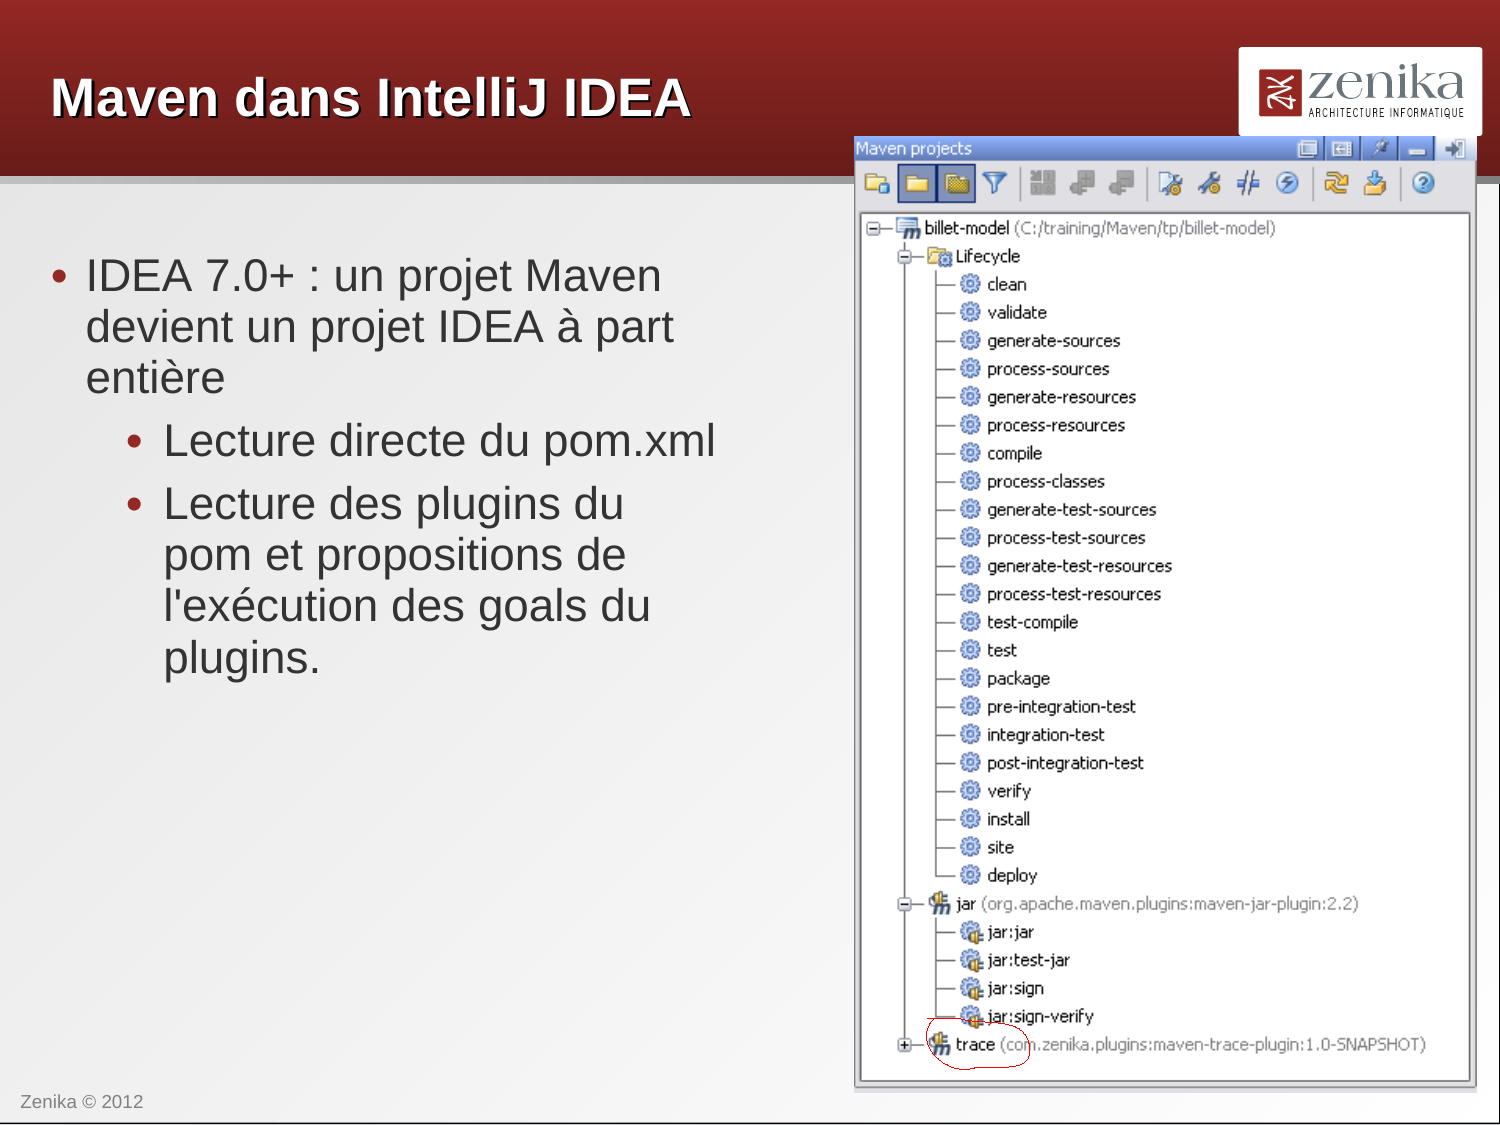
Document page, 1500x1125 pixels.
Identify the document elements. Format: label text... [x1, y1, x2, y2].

list IDEA 7.0+ : un projet Maven devient un projet IDEA à part entière Lecture directe du pom.xml Lecture des plugins du pom et propositions de l'exécution des goals du plugins. [50, 249, 727, 1079]
picture [1257, 58, 1464, 125]
title Maven dans IntelliJ IDEA [50, 15, 1206, 180]
picture [854, 136, 1477, 1093]
